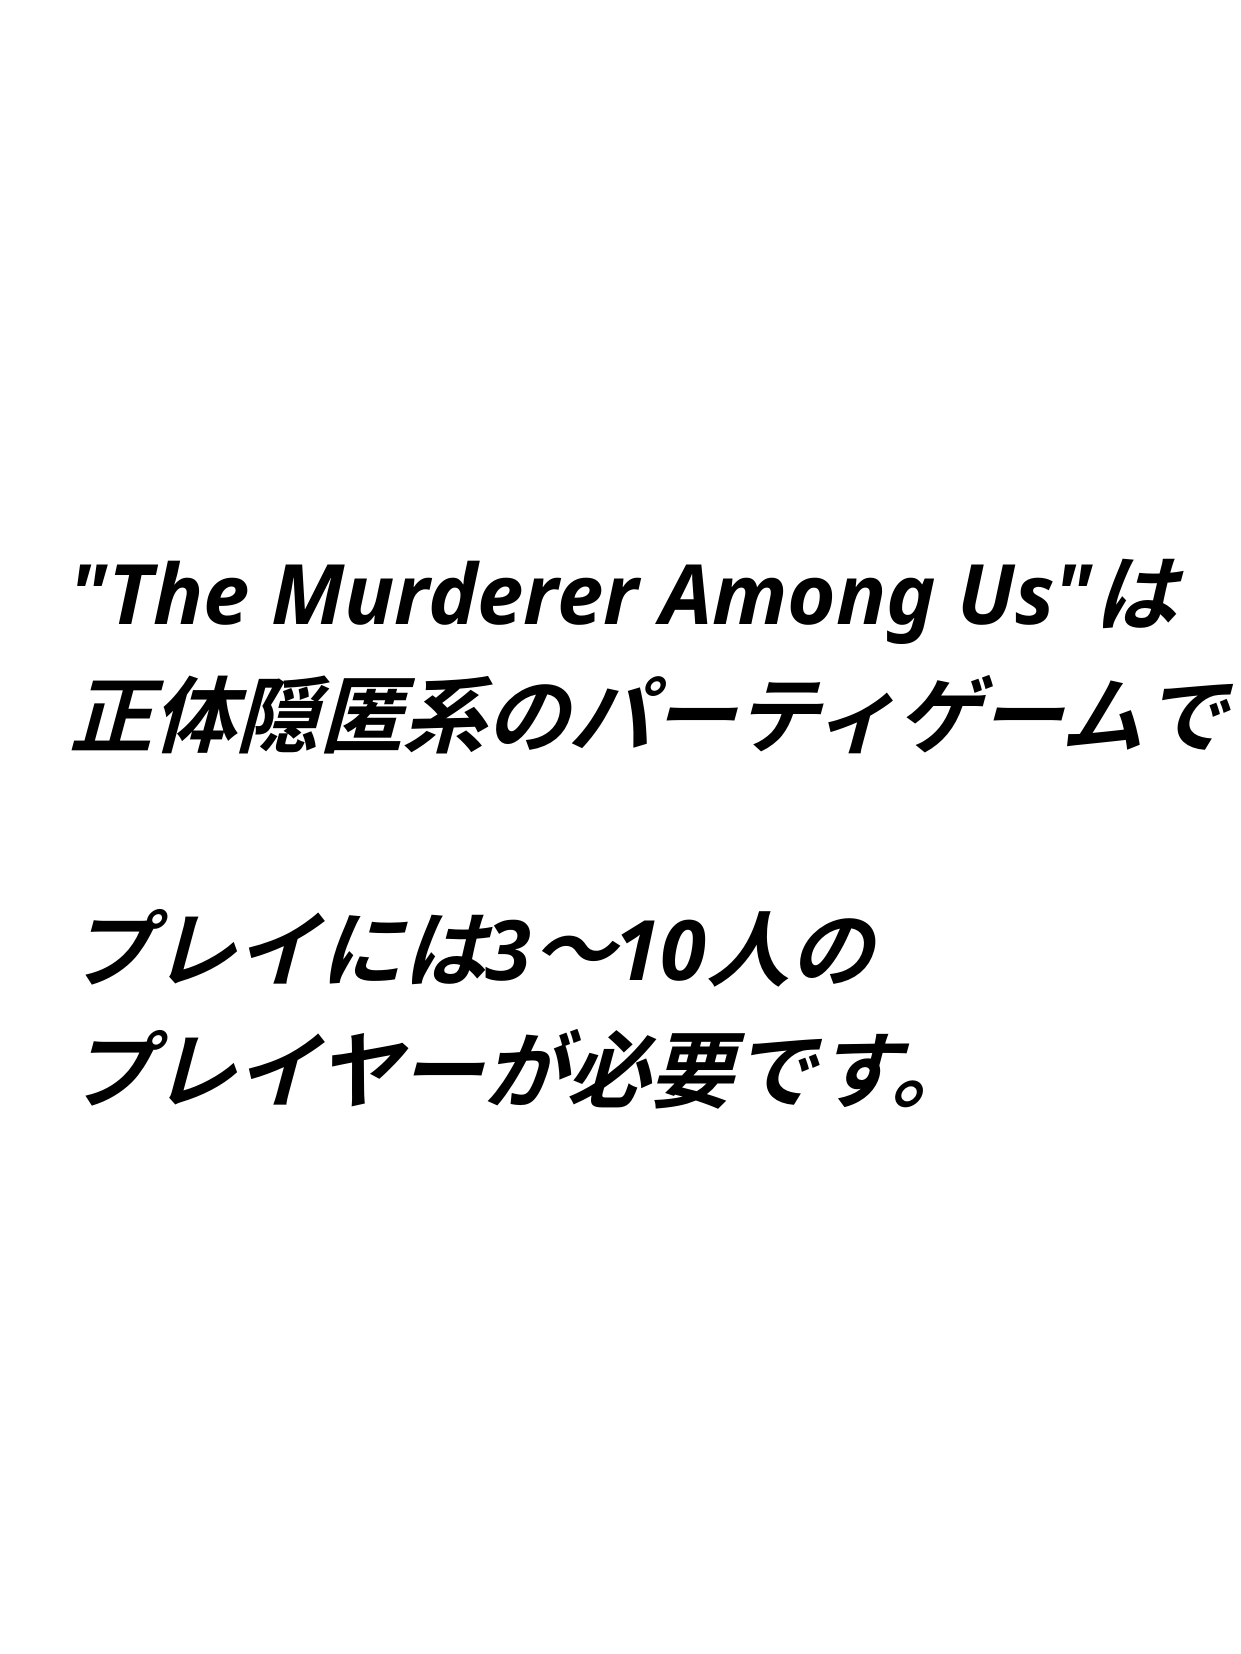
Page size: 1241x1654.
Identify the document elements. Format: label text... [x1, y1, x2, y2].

text_box "The Murderer Among Us"は 正体隠匿系のパーティゲームです。 プレイには3～10人の プレイヤーが必要です。 [54, 611, 1186, 1043]
